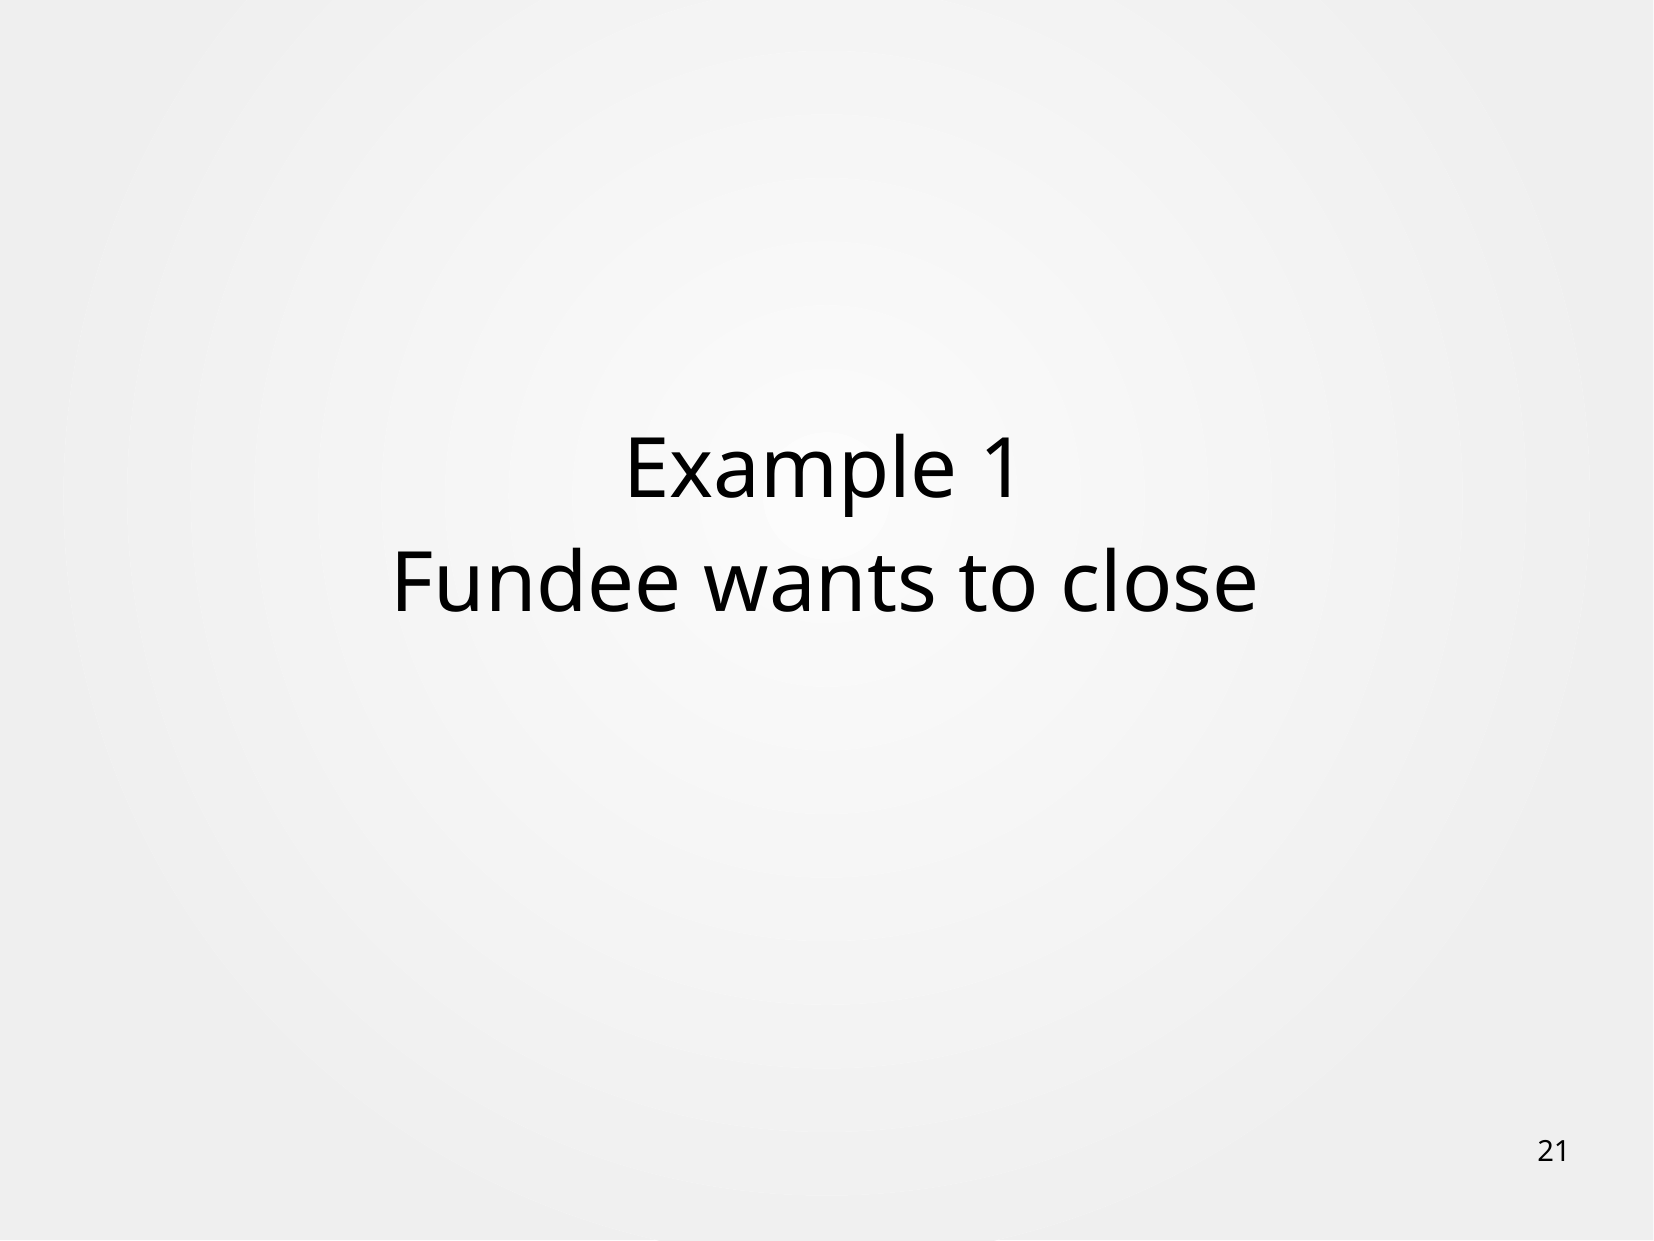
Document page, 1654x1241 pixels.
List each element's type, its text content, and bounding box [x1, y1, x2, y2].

subtitle Example 1 Fundee wants to close [390, 408, 1264, 636]
